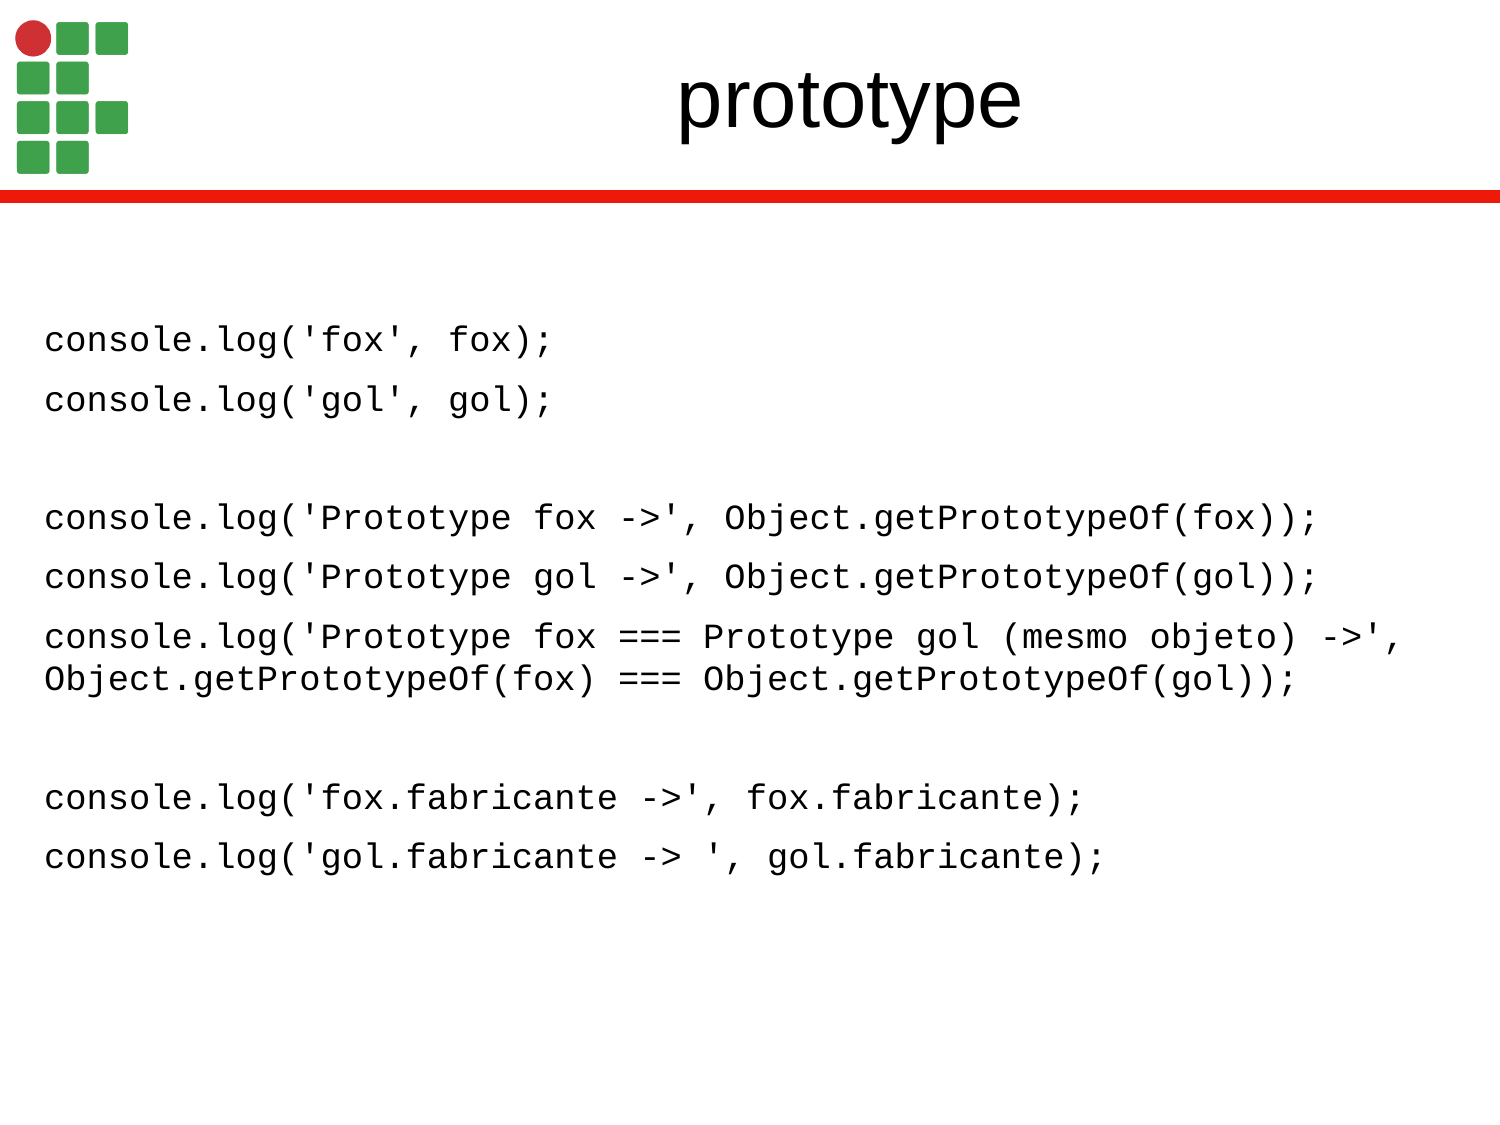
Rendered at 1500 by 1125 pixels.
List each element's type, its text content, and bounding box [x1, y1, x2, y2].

picture [14, 16, 130, 178]
title prototype [230, 0, 1471, 202]
list console.log('fox', fox); console.log('gol', gol); console.log('Prototype fox ->', Object.getPrototypeOf(fox)); console.log('Prototype gol ->', Object.getPrototypeOf(gol)); console.log('Prototype fox === Prototype gol (mesmo objeto) ->', Object.getPrototypeOf(fox) === Object.getPrototypeOf(gol)); console.log('fox.fabricante ->', fox.fabricante); console.log('gol.fabricante -> ', gol.fabricante); [29, 207, 1471, 1087]
